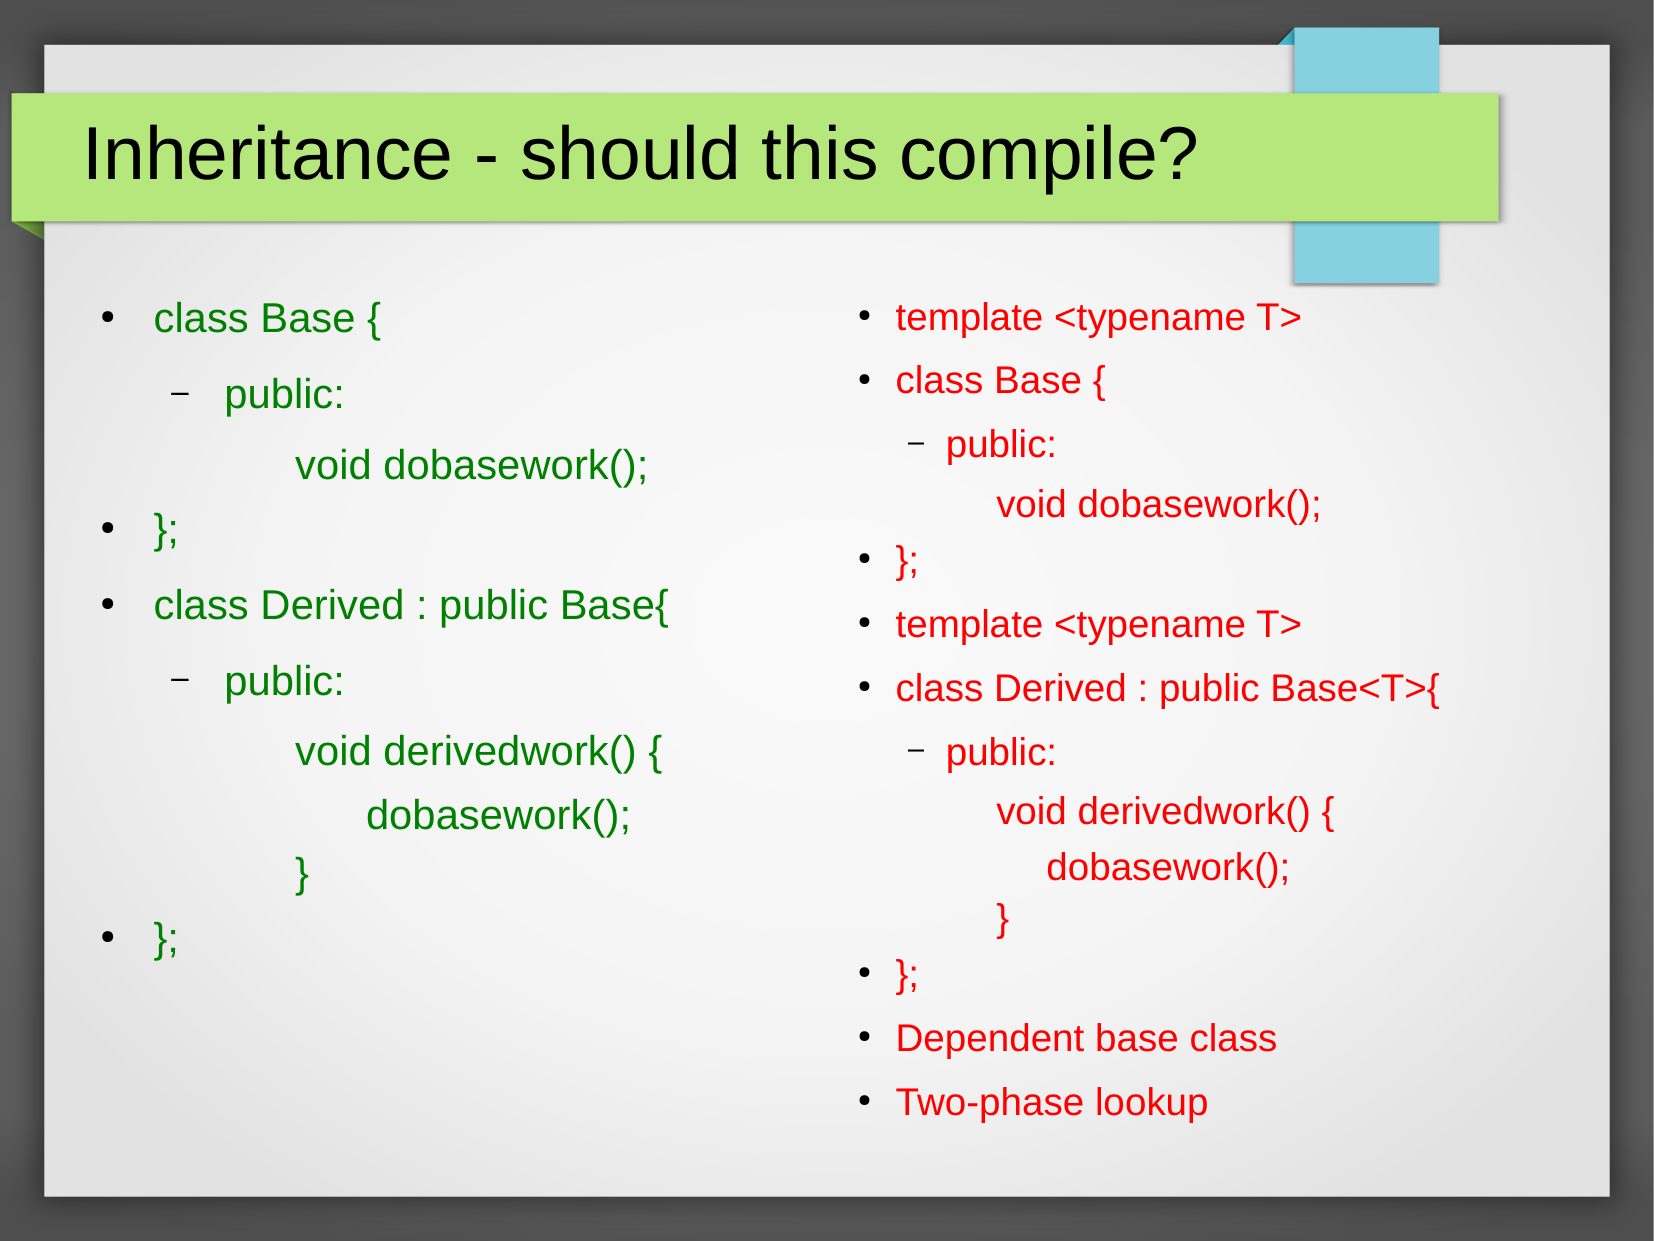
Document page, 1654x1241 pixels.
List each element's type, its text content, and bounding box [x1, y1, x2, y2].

title Inheritance - should this compile? [82, 94, 1264, 213]
picture [0, 0, 1654, 1241]
list class Base { public: void dobasework(); }; class Derived : public Base{ public: void derivedwork() { dobasework(); } }; [82, 295, 809, 1130]
list template <typename T> class Base { public: void dobasework(); }; template <typename T> class Derived : public Base<T>{ public: void derivedwork() { dobasework(); } }; Dependent base class Two-phase lookup [845, 295, 1572, 1130]
